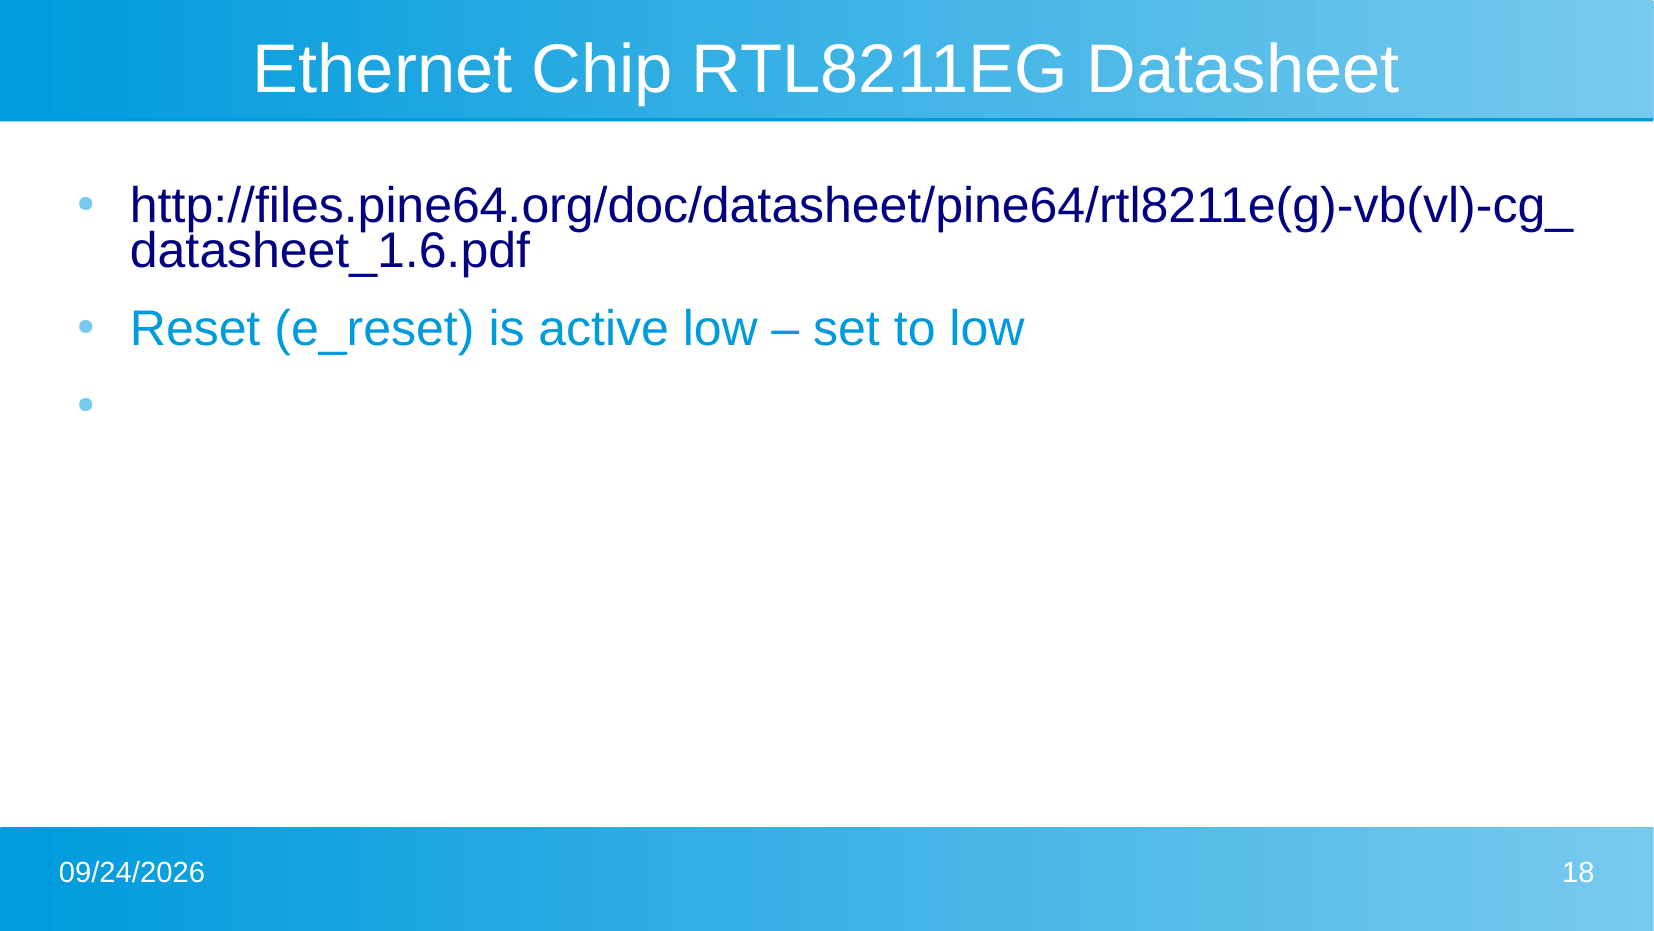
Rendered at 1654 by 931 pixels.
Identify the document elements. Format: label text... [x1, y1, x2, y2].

list http://files.pine64.org/doc/datasheet/pine64/rtl8211e(g)-vb(vl)-cg_datasheet_1.6.pdf Reset (e_reset) is active low – set to low [59, 177, 1595, 768]
title Ethernet Chip RTL8211EG Datasheet [59, 29, 1595, 108]
